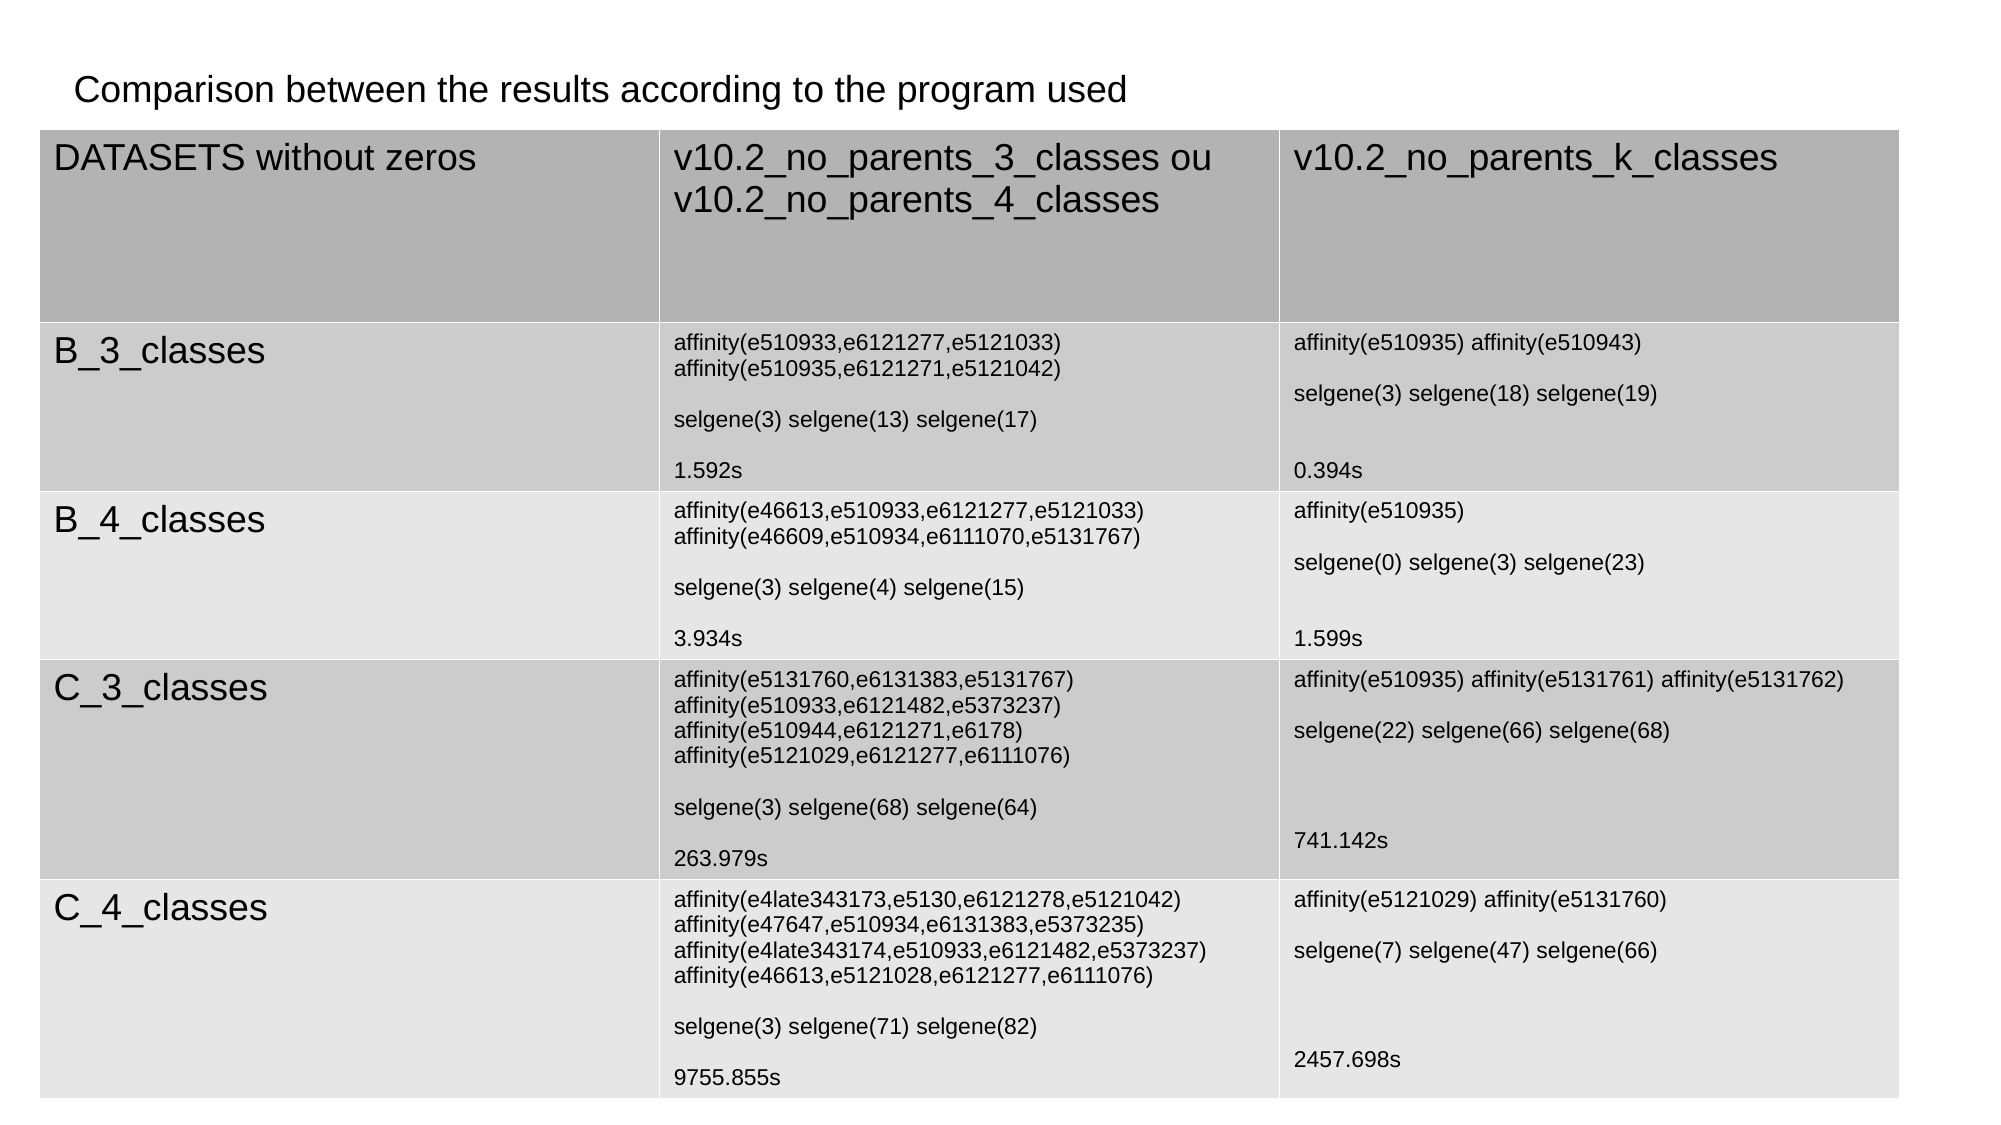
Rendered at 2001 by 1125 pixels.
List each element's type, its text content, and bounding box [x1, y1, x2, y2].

table_header v10.2_no_parents_k_classes [1280, 130, 1899, 322]
table_header v10.2_no_parents_3_classes ou v10.2_no_parents_4_classes [660, 130, 1279, 322]
table_cell B_4_classes [40, 492, 659, 659]
table_cell affinity(e510935) affinity(e5131761) affinity(e5131762) selgene(22) selgene(66) selgene(68) 741.142s [1280, 660, 1899, 879]
table_cell affinity(e510935) affinity(e510943) selgene(3) selgene(18) selgene(19) 0.394s [1280, 323, 1899, 491]
table_cell affinity(e5131760,e6131383,e5131767) affinity(e510933,e6121482,e5373237) affinity(e510944,e6121271,e6178) affinity(e5121029,e6121277,e6111076) selgene(3) selgene(68) selgene(64) 263.979s [660, 660, 1279, 879]
table_header DATASETS without zeros [40, 130, 659, 322]
table_cell affinity(e46613,e510933,e6121277,e5121033) affinity(e46609,e510934,e6111070,e5131767) selgene(3) selgene(4) selgene(15) 3.934s [660, 492, 1279, 659]
table_cell C_4_classes [40, 880, 659, 1098]
text_box Comparison between the results according to the program used [58, 61, 1143, 119]
table_cell affinity(e510935) selgene(0) selgene(3) selgene(23) 1.599s [1280, 492, 1899, 659]
table_cell B_3_classes [40, 323, 659, 491]
table_cell affinity(e4late343173,e5130,e6121278,e5121042) affinity(e47647,e510934,e6131383,e5373235) affinity(e4late343174,e510933,e6121482,e5373237) affinity(e46613,e5121028,e6121277,e6111076) selgene(3) selgene(71) selgene(82) 9755.855s [660, 880, 1279, 1098]
table_cell affinity(e5121029) affinity(e5131760) selgene(7) selgene(47) selgene(66) 2457.698s [1280, 880, 1899, 1098]
table_cell affinity(e510933,e6121277,e5121033) affinity(e510935,e6121271,e5121042) selgene(3) selgene(13) selgene(17) 1.592s [660, 323, 1279, 491]
table_cell C_3_classes [40, 660, 659, 879]
